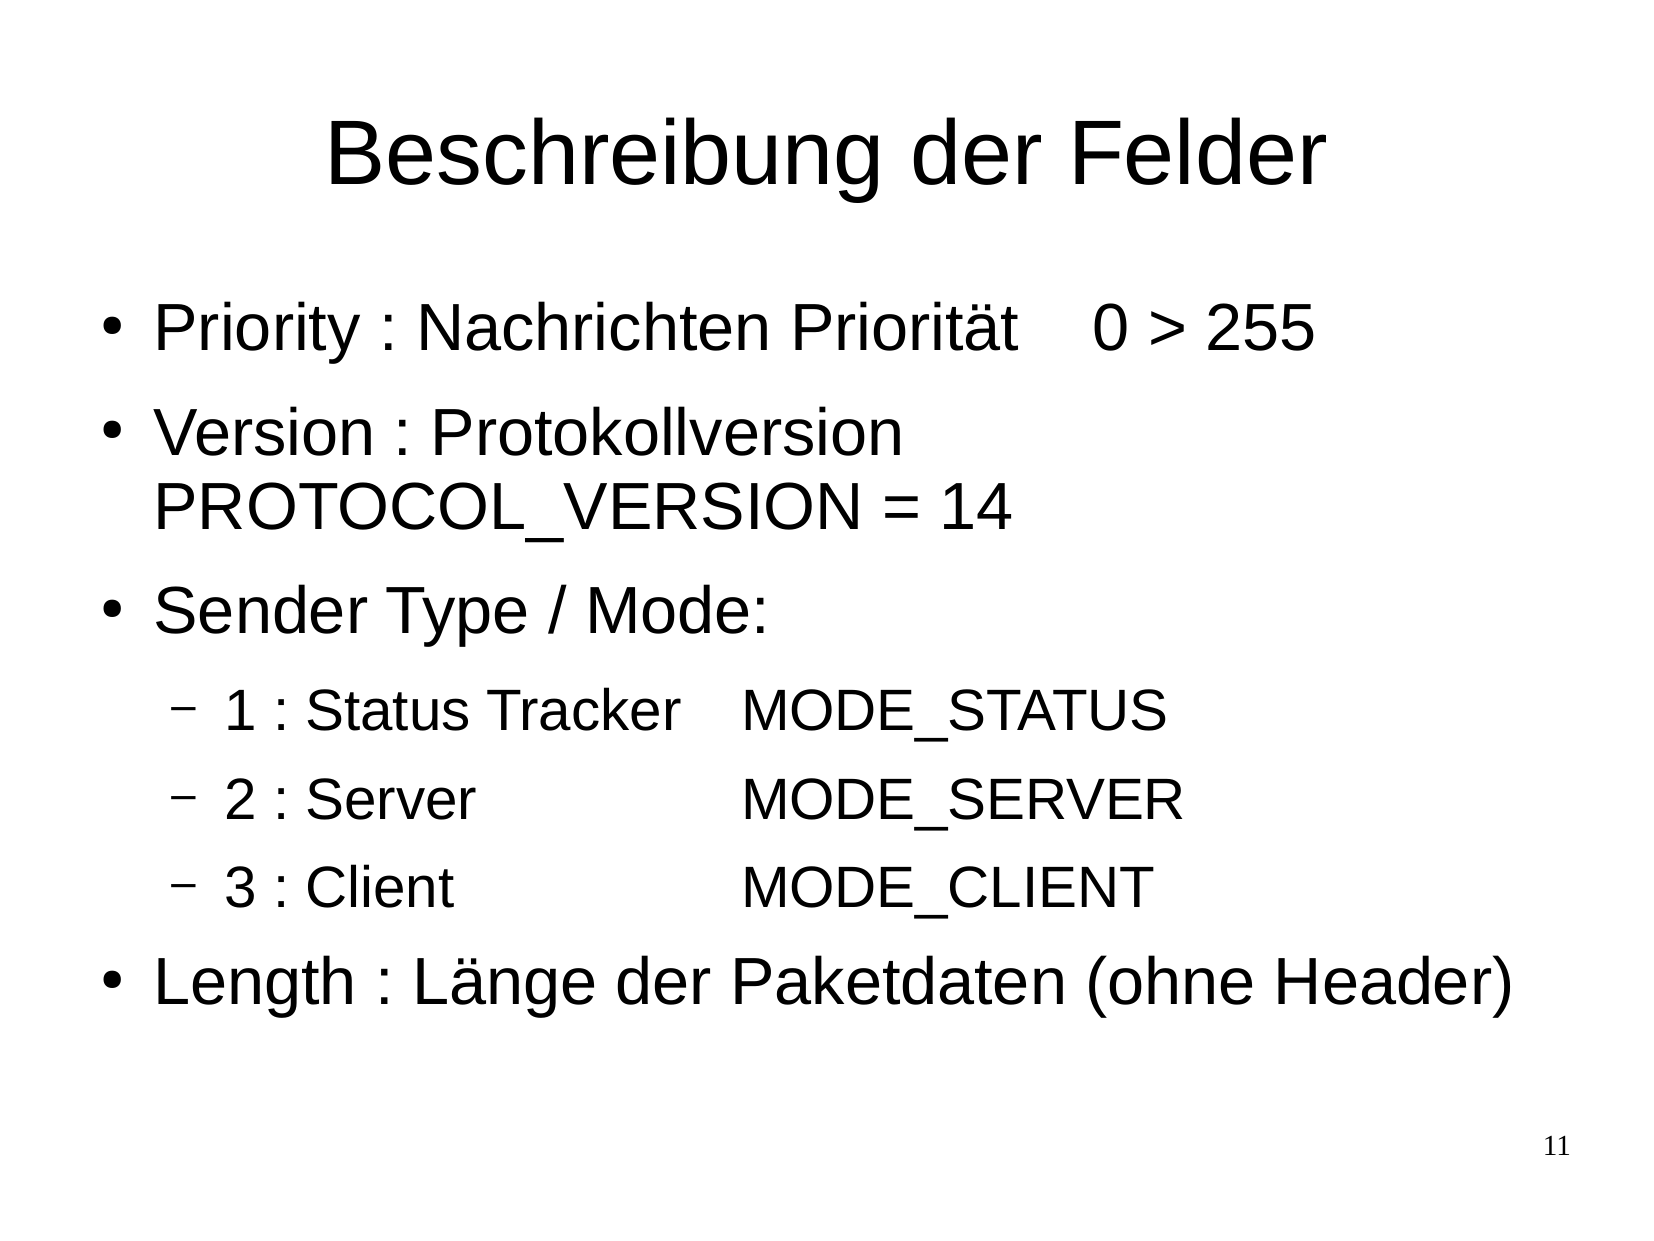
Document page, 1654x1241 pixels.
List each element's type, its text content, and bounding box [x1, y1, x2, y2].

list Priority : Nachrichten Priorität 0 > 255 Version : Protokollversion PROTOCOL_VERSION = 14 Sender Type / Mode: 1 : Status Tracker MODE_STATUS 2 : Server MODE_SERVER 3 : Client MODE_CLIENT Length : Länge der Paketdaten (ohne Header) [82, 290, 1571, 1115]
title Beschreibung der Felder [82, 49, 1571, 257]
